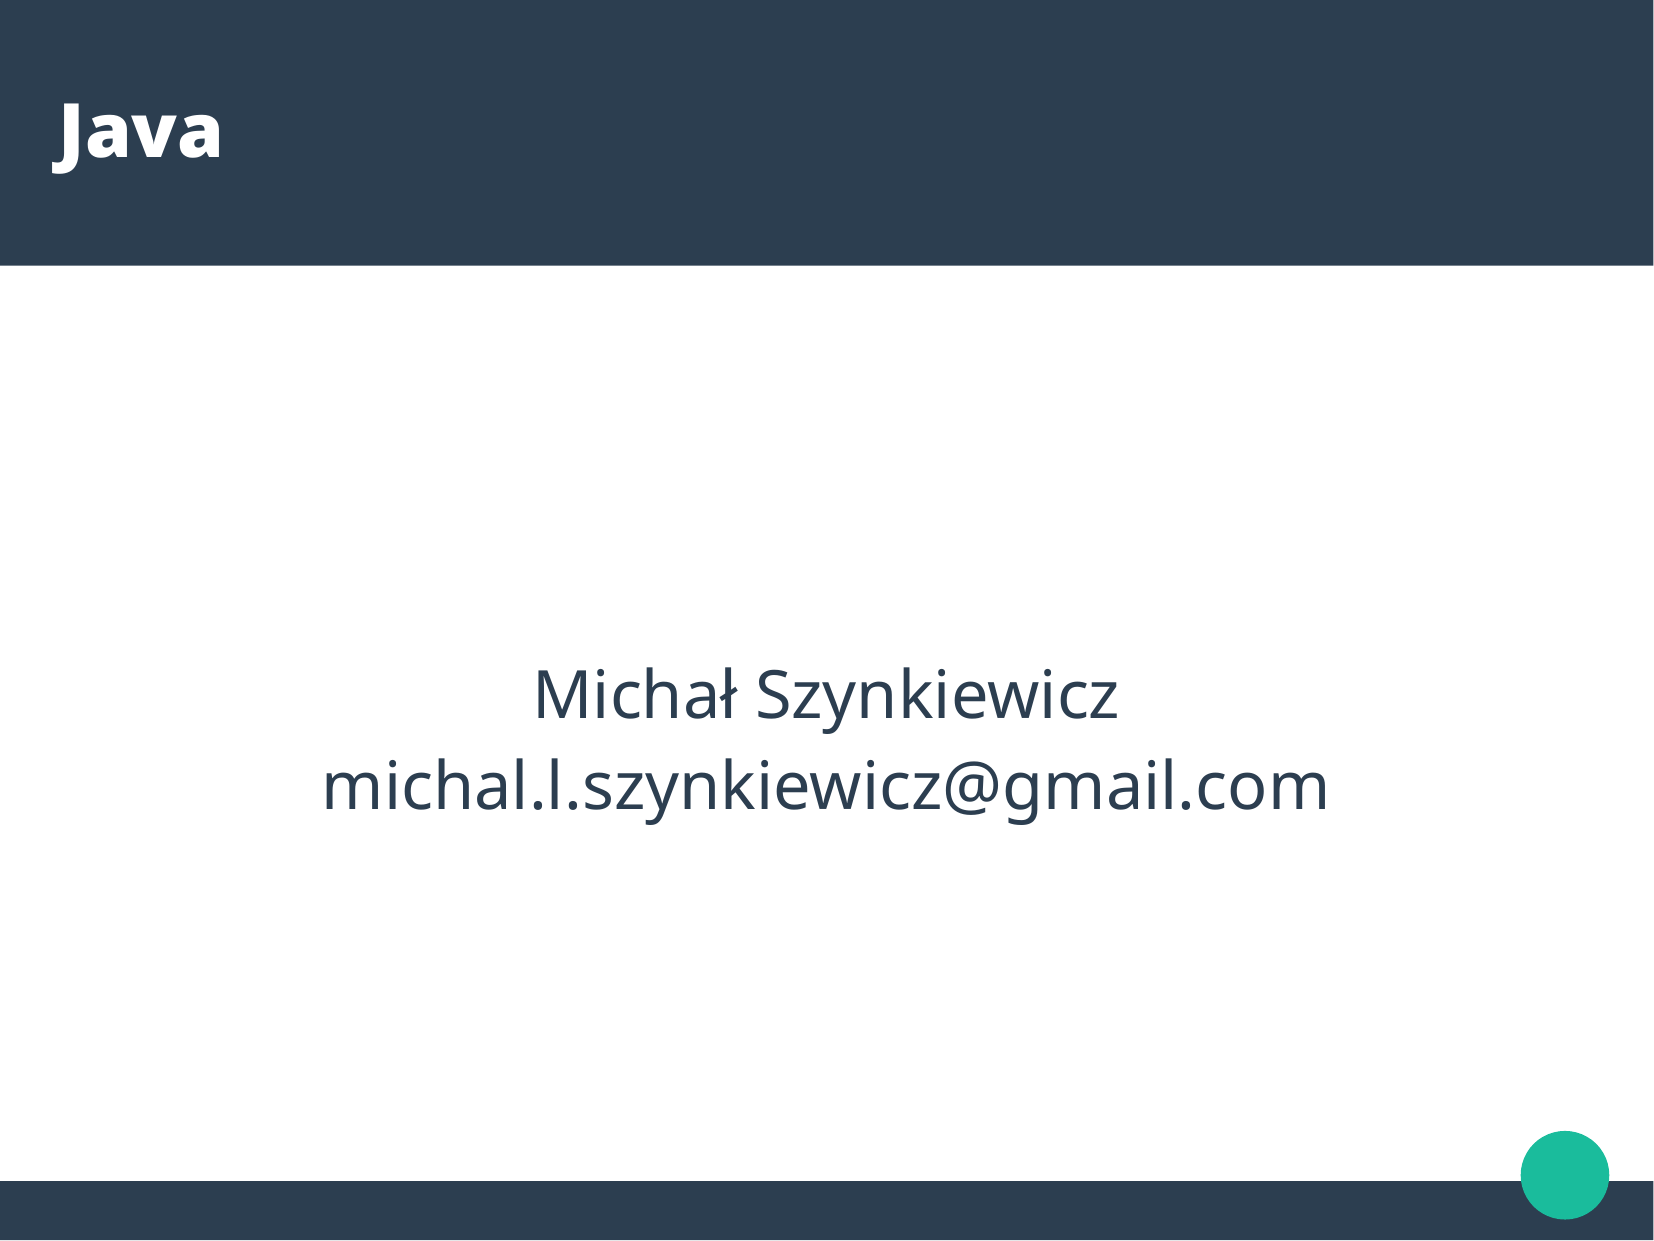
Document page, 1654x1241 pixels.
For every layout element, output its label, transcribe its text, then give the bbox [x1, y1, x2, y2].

subtitle Michał Szynkiewicz michal.l.szynkiewicz@gmail.com [59, 324, 1595, 1152]
title Java [59, 24, 1595, 232]
